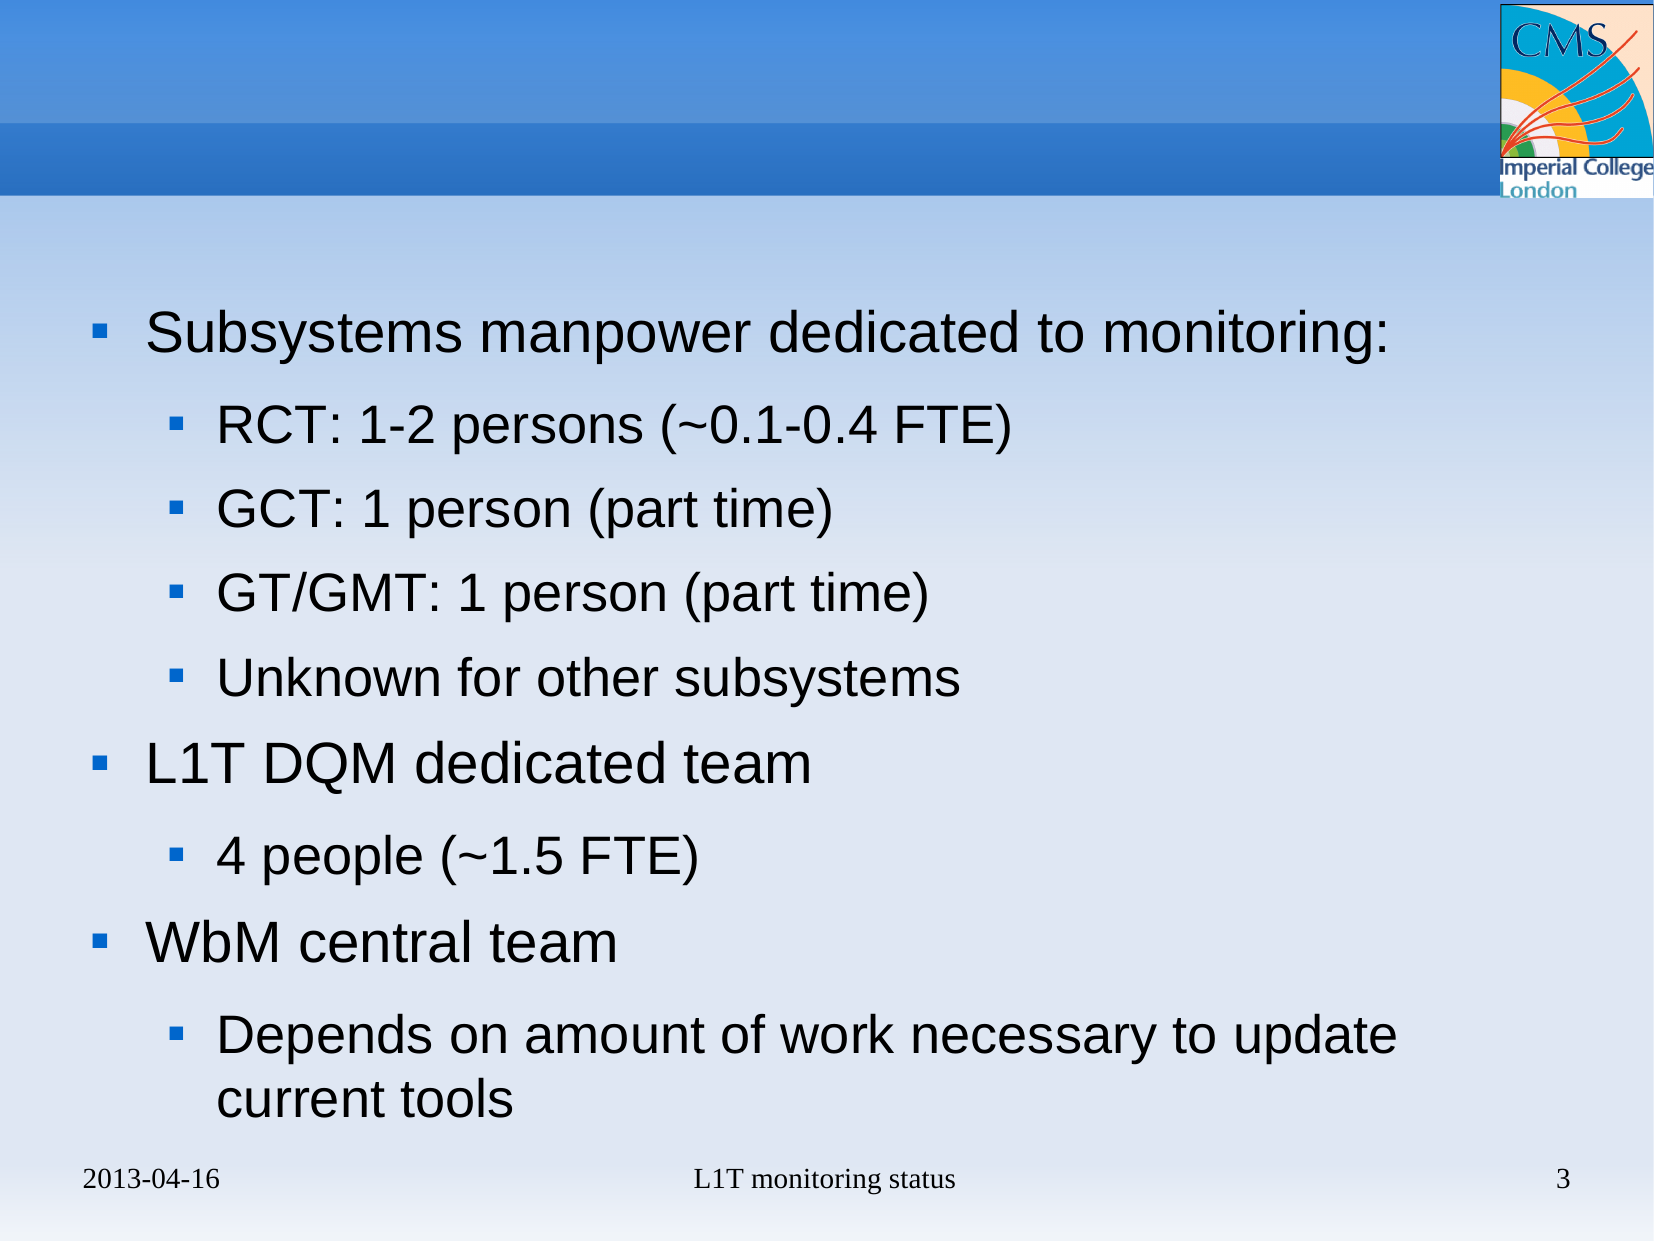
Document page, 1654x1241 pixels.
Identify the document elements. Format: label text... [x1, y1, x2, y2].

list Subsystems manpower dedicated to monitoring: RCT: 1-2 persons (~0.1-0.4 FTE) GCT: 1 person (part time) GT/GMT: 1 person (part time) Unknown for other subsystems L1T DQM dedicated team 4 people (~1.5 FTE) WbM central team Depends on amount of work necessary to update current tools [75, 300, 1564, 1131]
picture [0, 0, 1654, 1241]
